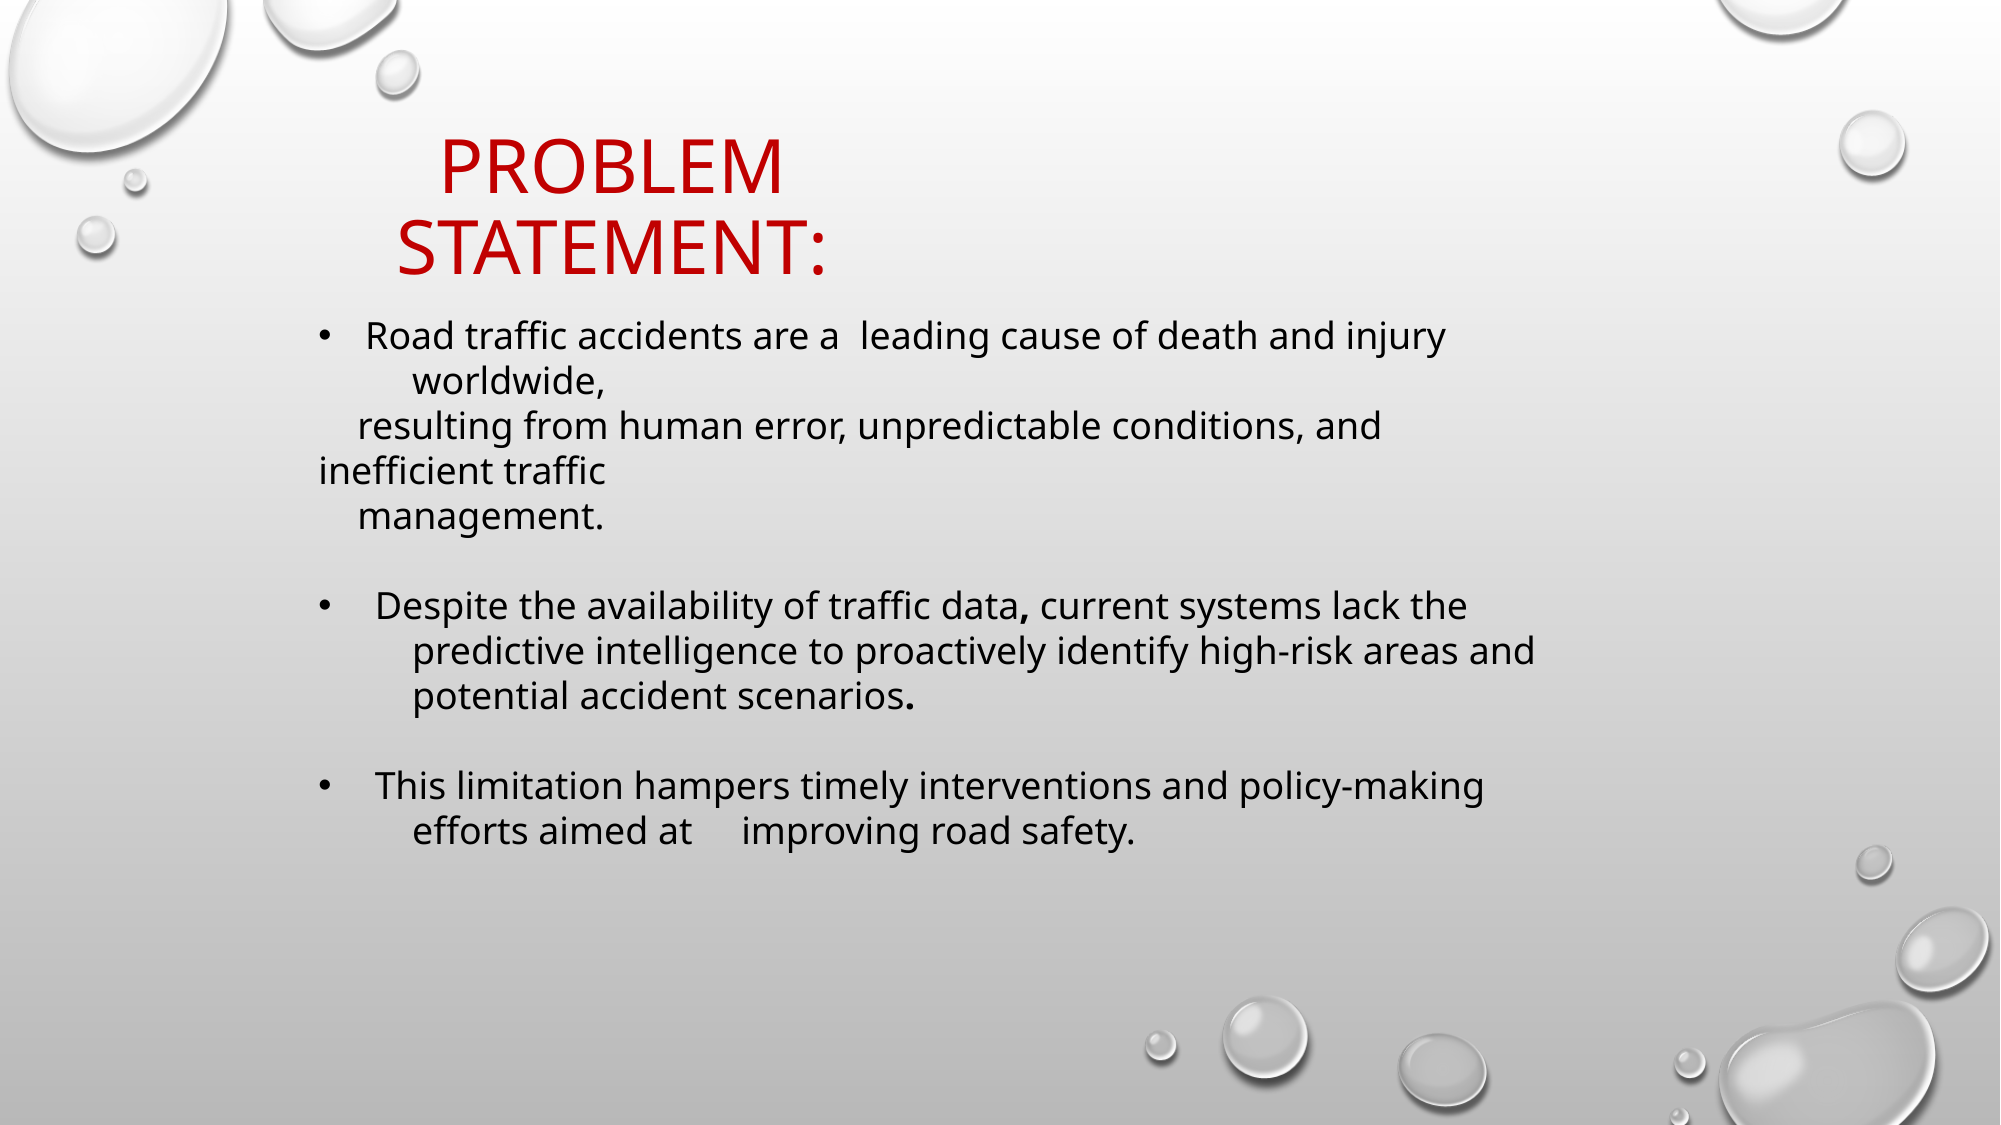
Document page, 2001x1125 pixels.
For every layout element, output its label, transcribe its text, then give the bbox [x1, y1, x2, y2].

list [149, 388, 1851, 950]
title Problem statement: [200, 120, 1025, 299]
text_box Road traffic accidents are a leading cause of death and injury worldwide, resulting from human error, unpredictable conditions, and inefficient traffic management. Despite the availability of traffic data, current systems lack the predictive intelligence to proactively identify high-risk areas and potential accident scenarios. This limitation hampers timely interventions and policy-making efforts aimed at improving road safety. [303, 259, 1576, 866]
